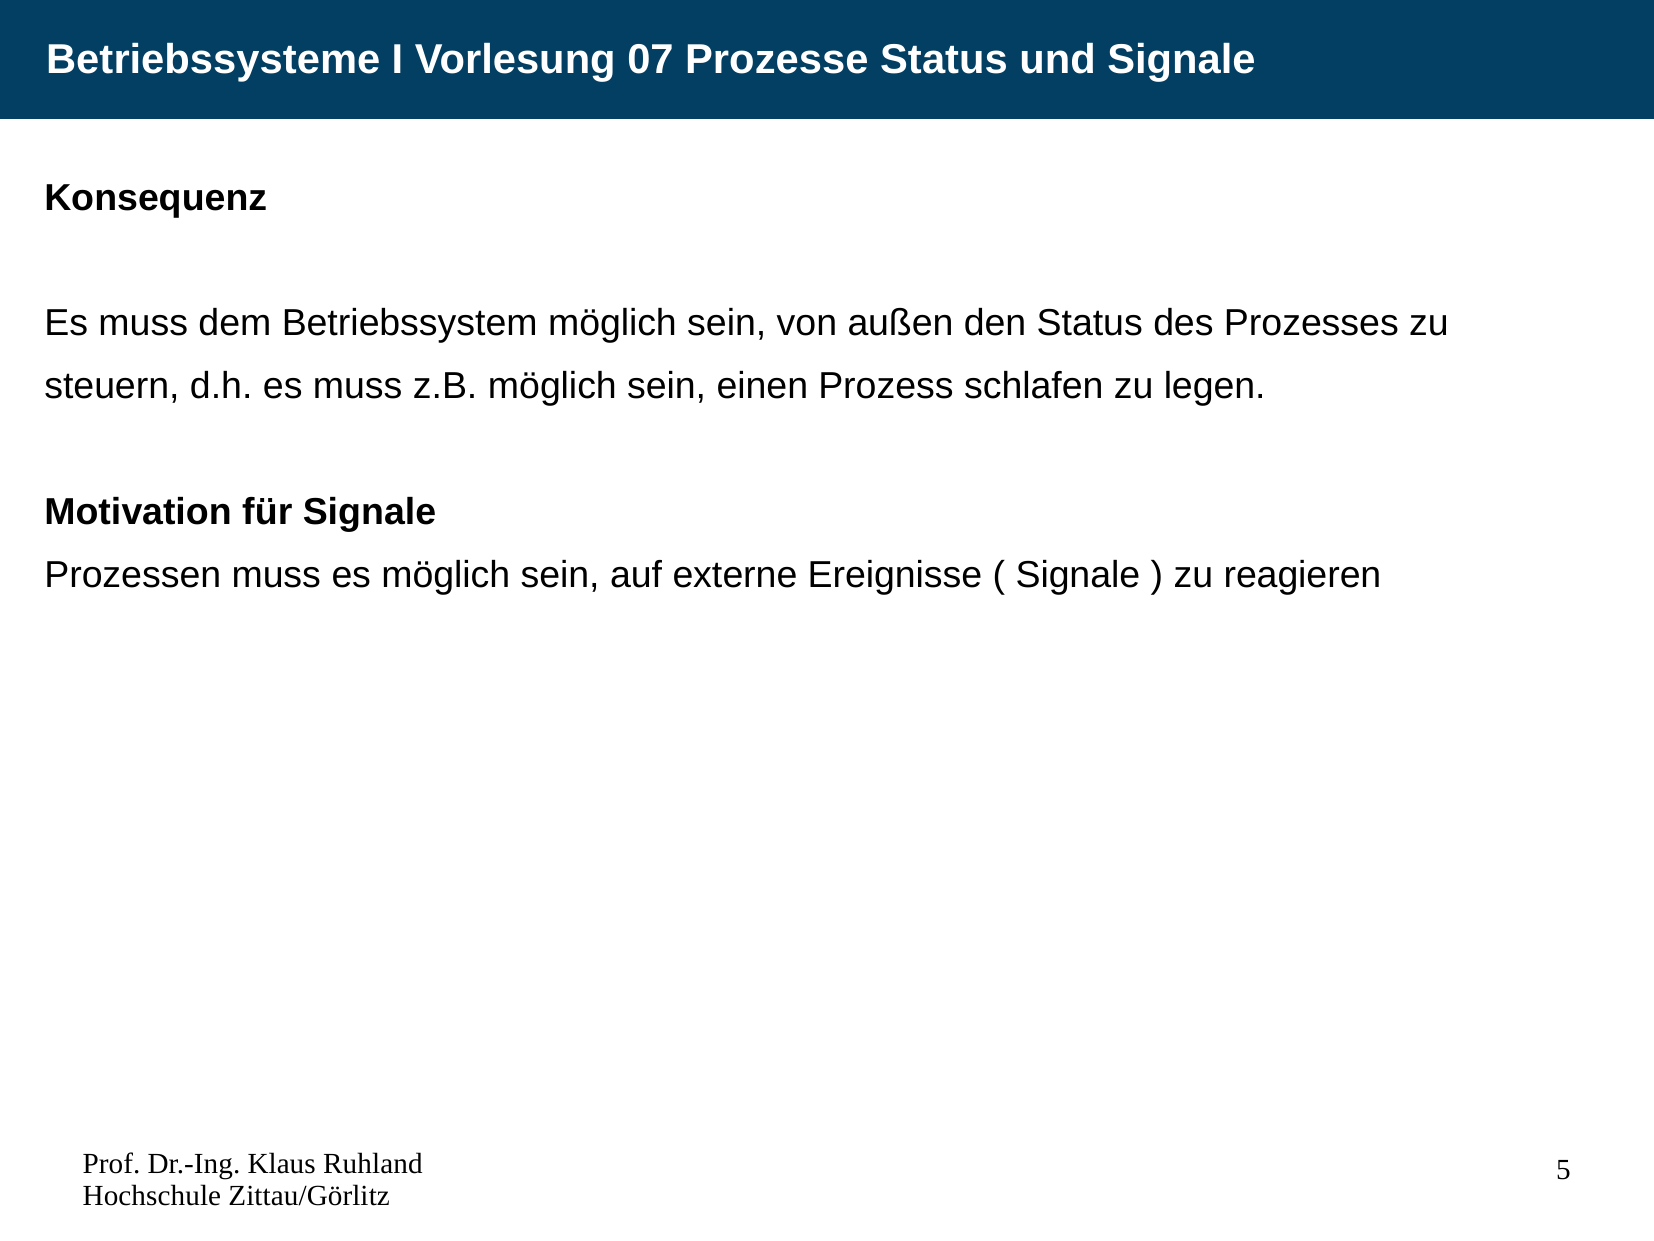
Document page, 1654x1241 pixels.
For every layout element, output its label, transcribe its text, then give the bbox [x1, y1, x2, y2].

text_box Konsequenz Es muss dem Betriebssystem möglich sein, von außen den Status des Prozesses zu steuern, d.h. es muss z.B. möglich sein, einen Prozess schlafen zu legen. Motivation für Signale Prozessen muss es möglich sein, auf externe Ereignisse ( Signale ) zu reagieren [29, 147, 1565, 1121]
